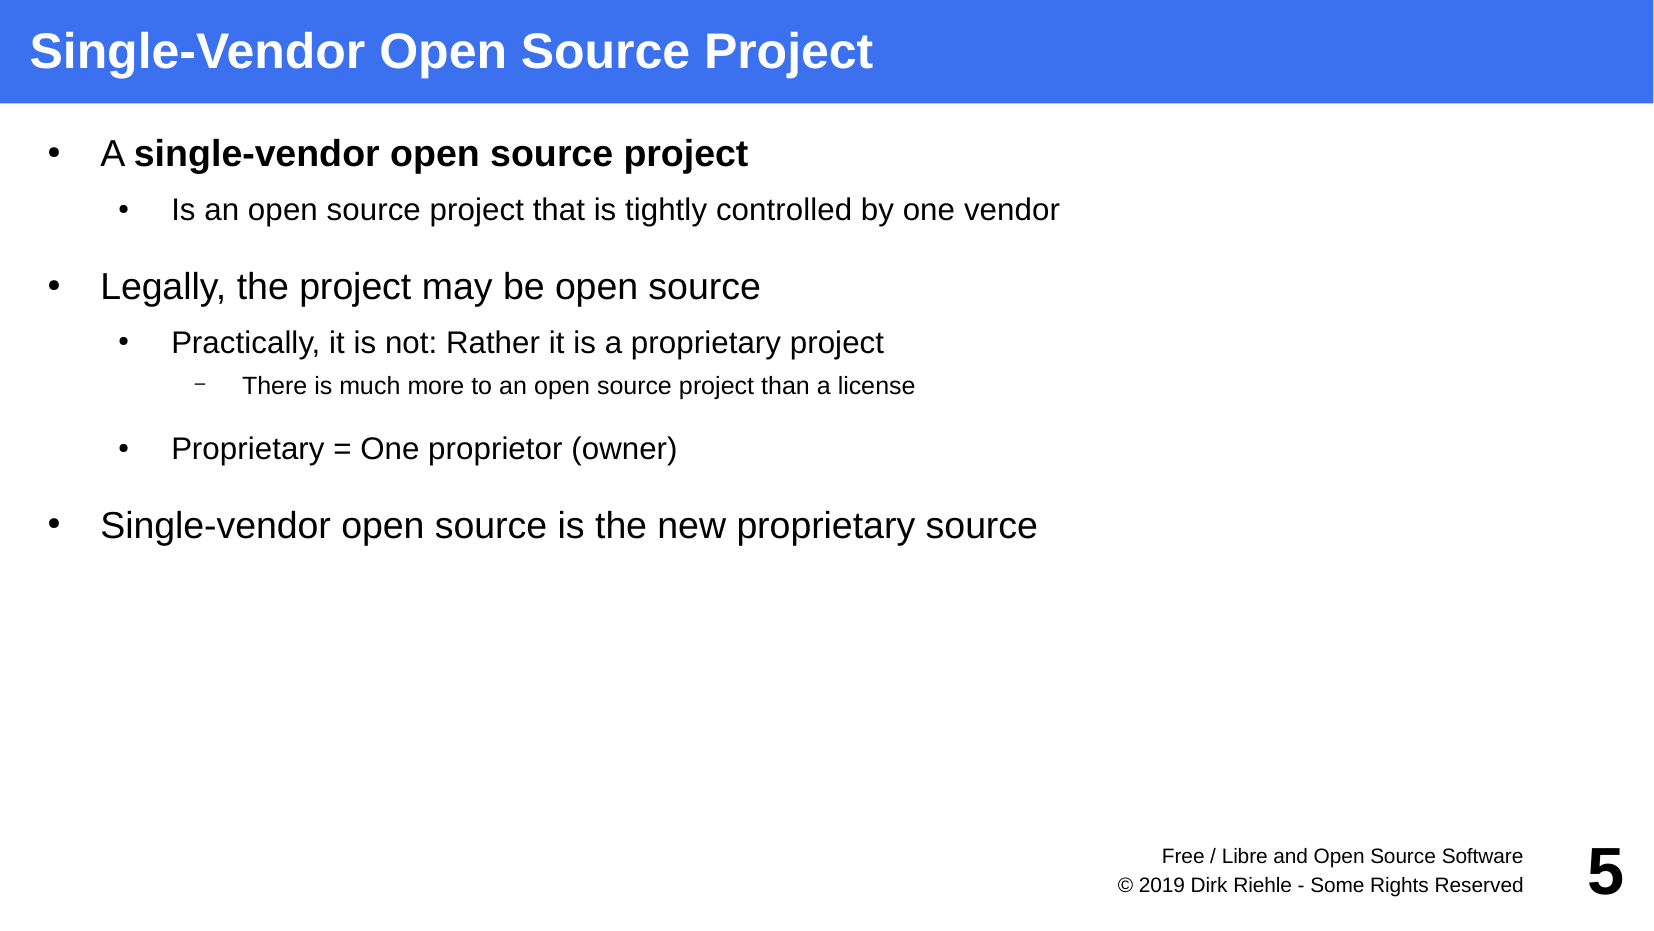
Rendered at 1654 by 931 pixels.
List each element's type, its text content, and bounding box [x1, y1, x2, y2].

title Single-Vendor Open Source Project [0, 0, 1654, 104]
list A single-vendor open source project Is an open source project that is tightly controlled by one vendor Legally, the project may be open source Practically, it is not: Rather it is a proprietary project There is much more to an open source project than a license Proprietary = One proprietor (owner) Single-vendor open source is the new proprietary source [29, 132, 1625, 813]
